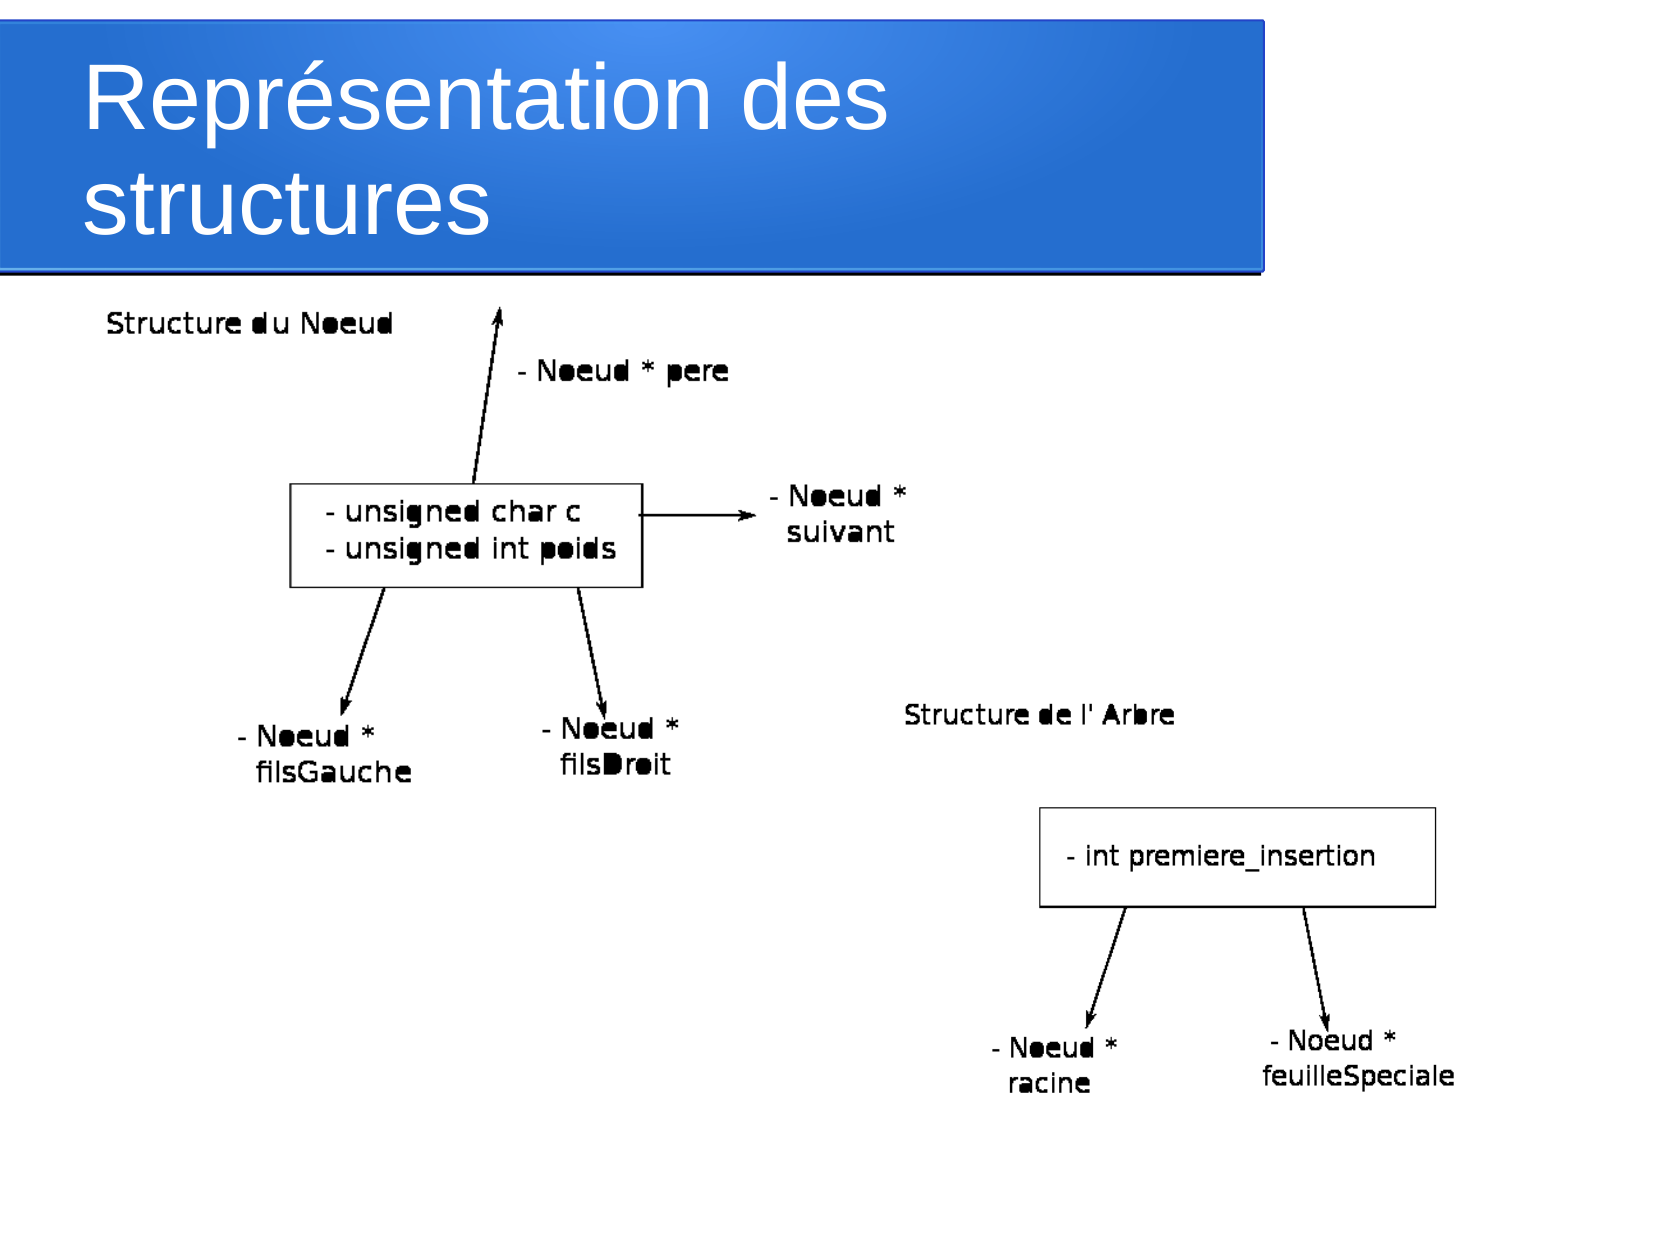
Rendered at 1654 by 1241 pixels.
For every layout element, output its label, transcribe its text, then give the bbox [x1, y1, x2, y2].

title Représentation des structures [82, 45, 1235, 254]
picture [44, 284, 1606, 1223]
